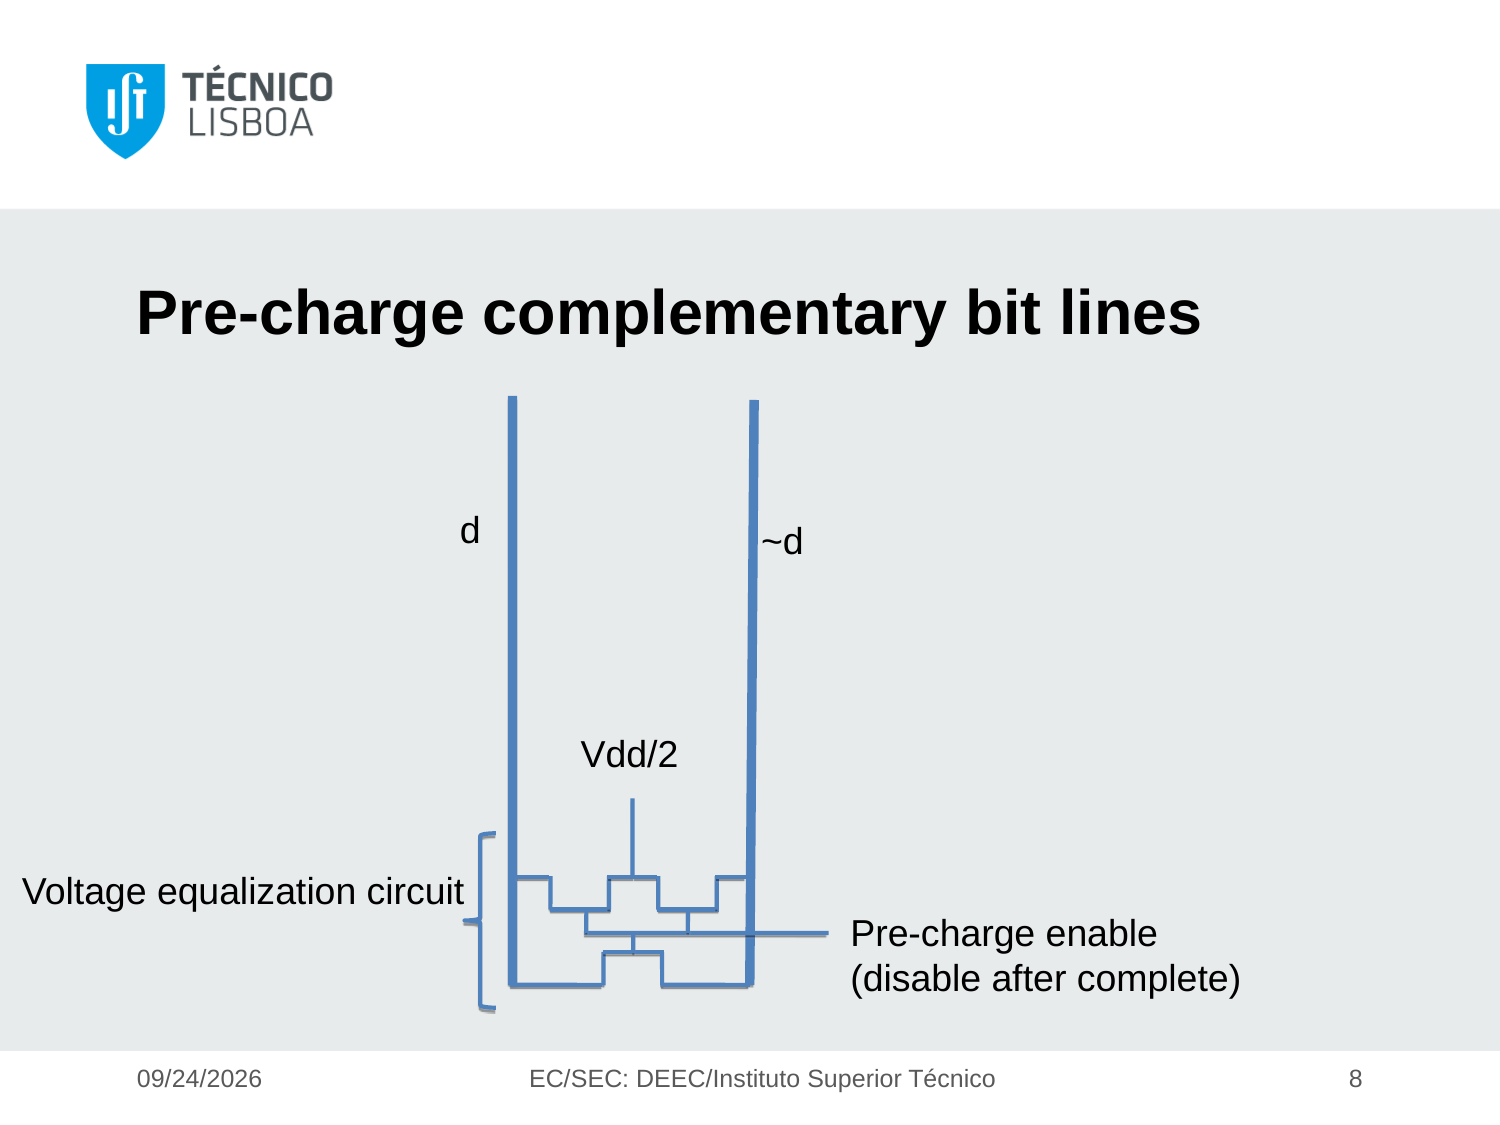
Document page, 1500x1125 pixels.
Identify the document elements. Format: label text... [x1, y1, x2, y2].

footer EC/SEC: DEEC/Instituto Superior Técnico [512, 1052, 1021, 1103]
text_box ~d [746, 509, 819, 570]
slide_number <number> [1077, 1052, 1378, 1103]
text_box Pre-charge enable (disable after complete) [835, 901, 1257, 1007]
text_box d [445, 498, 496, 559]
text_box Voltage equalization circuit [7, 859, 480, 920]
title Pre-charge complementary bit lines [121, 237, 1378, 381]
text_box Vdd/2 [565, 722, 694, 783]
slide_number 12/03/2020 [121, 1052, 425, 1103]
picture [0, 0, 1500, 1125]
